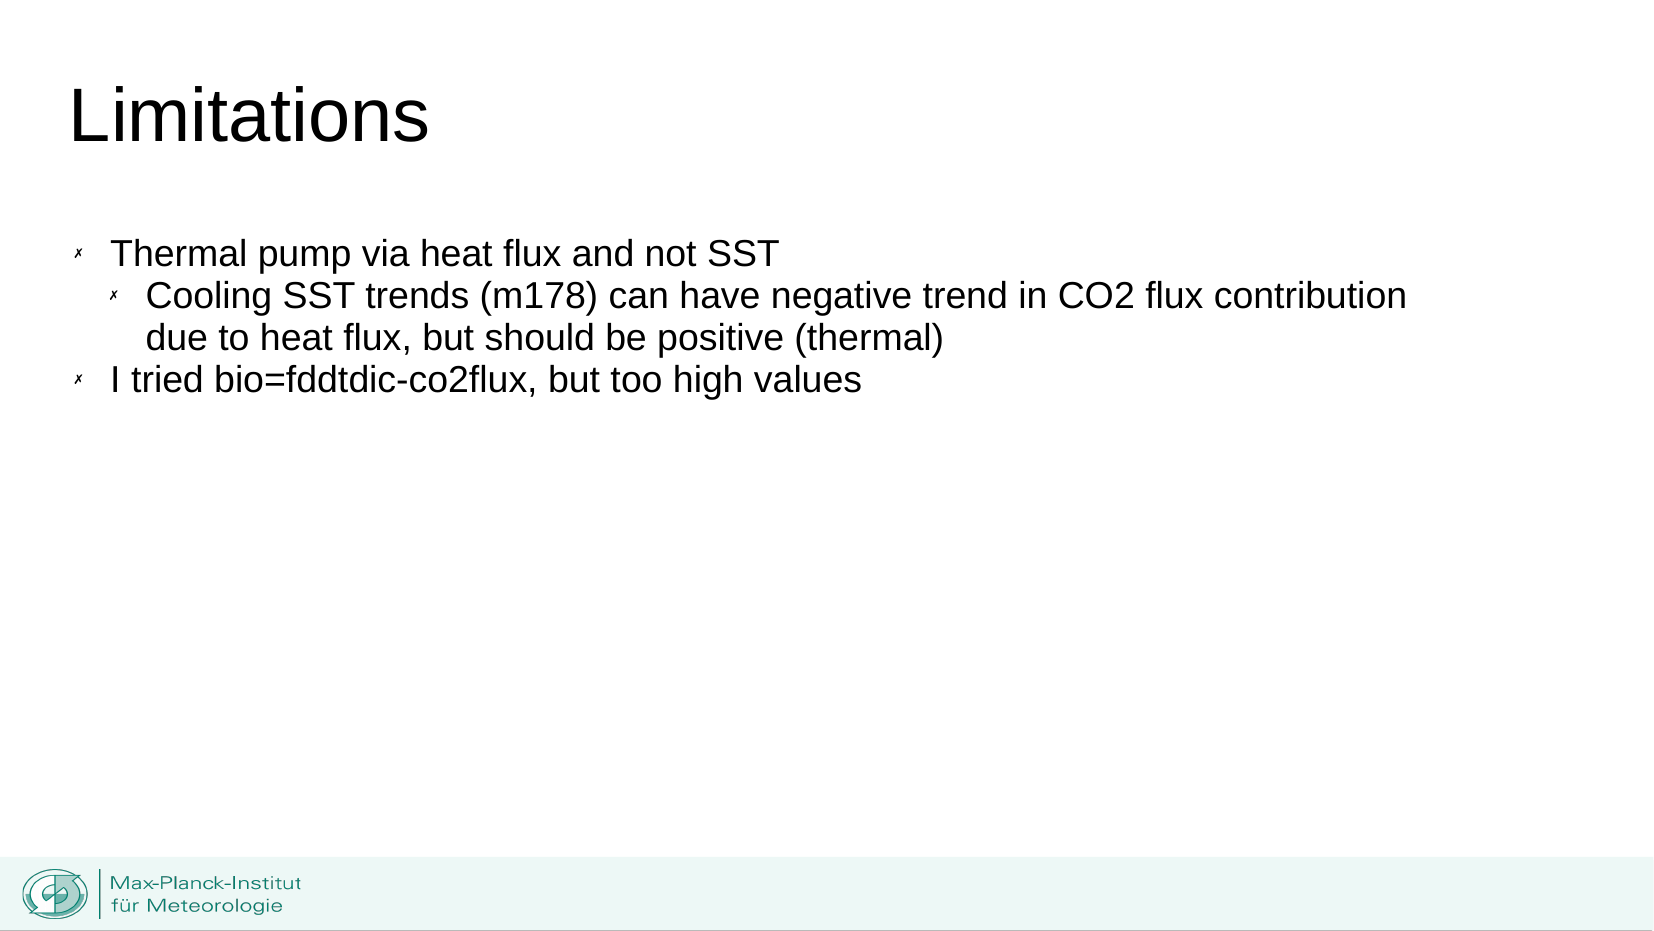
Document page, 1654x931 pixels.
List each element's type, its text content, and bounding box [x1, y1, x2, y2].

text_box Thermal pump via heat flux and not SST Cooling SST trends (m178) can have negative trend in CO2 flux contribution due to heat flux, but should be positive (thermal) I tried bio=fddtdic-co2flux, but too high values [60, 225, 1441, 450]
title Limitations [68, 37, 1571, 193]
